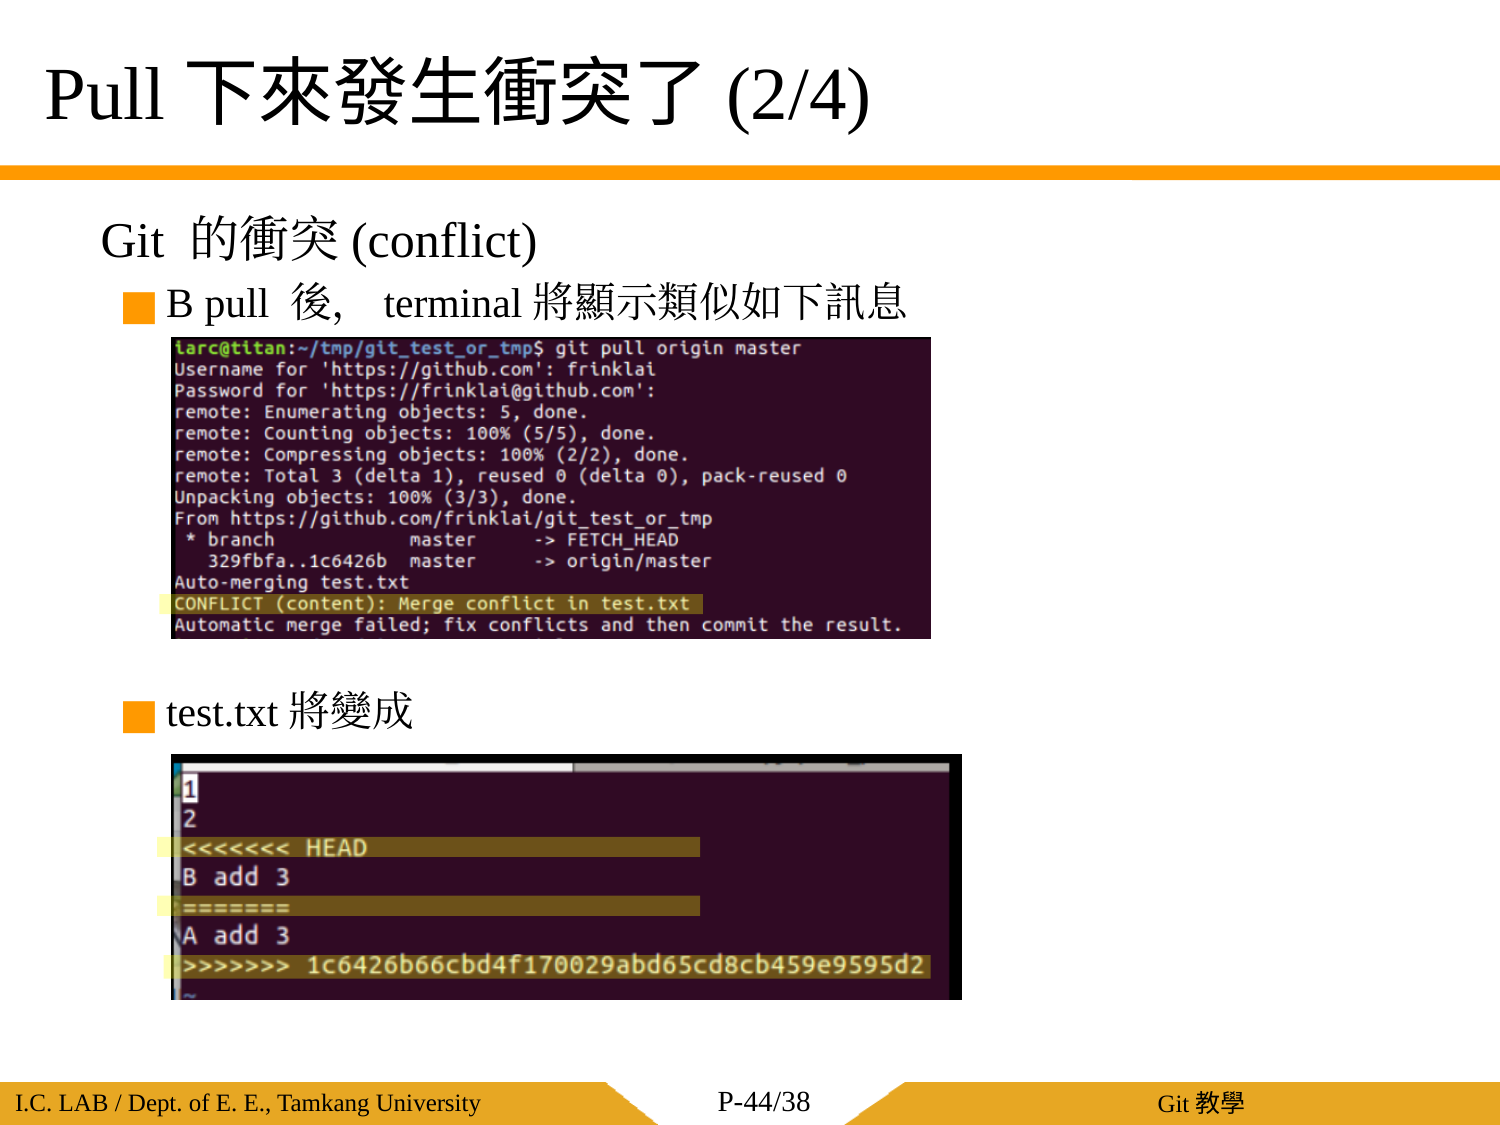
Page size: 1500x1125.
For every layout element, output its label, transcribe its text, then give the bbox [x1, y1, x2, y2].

text_box [157, 836, 701, 857]
text_box [159, 594, 703, 615]
picture [171, 337, 931, 639]
picture [842, 1082, 1500, 1125]
list Git 的衝突(conflict) B pull 後，terminal將顯示類似如下訊息 test.txt將變成 [29, 200, 1467, 1074]
picture [0, 1082, 658, 1125]
text_box [157, 895, 701, 916]
picture [171, 754, 962, 1000]
title Pull下來發生衝突了(2/4) [29, 19, 1459, 161]
text_box [163, 955, 931, 979]
